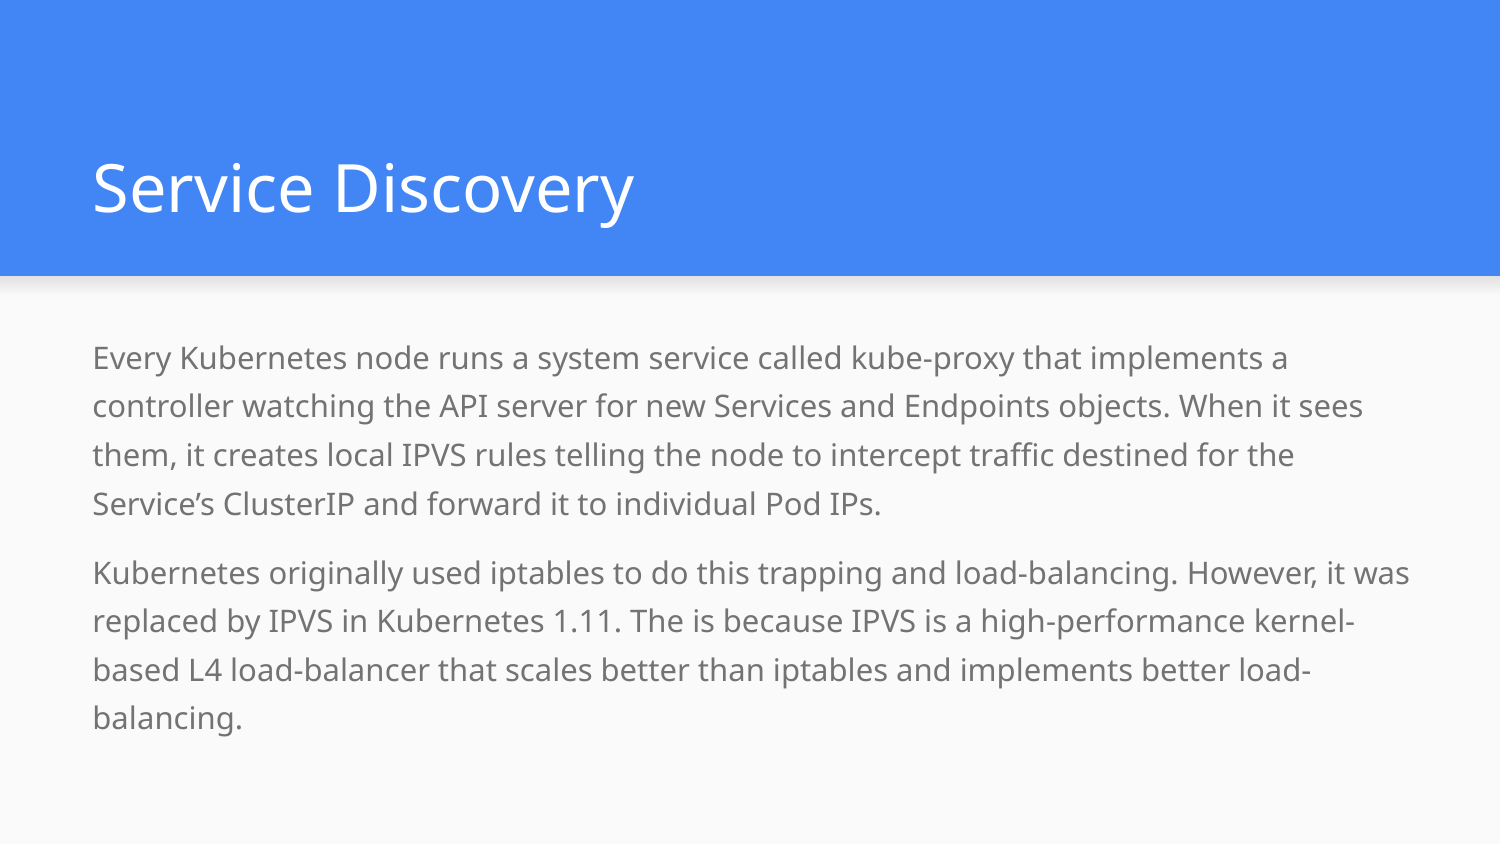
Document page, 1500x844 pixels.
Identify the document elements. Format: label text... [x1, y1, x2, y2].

list Every Kubernetes node runs a system service called kube-proxy that implements a controller watching the API server for new Services and Endpoints objects. When it sees them, it creates local IPVS rules telling the node to intercept traffic destined for the Service’s ClusterIP and forward it to individual Pod IPs. Kubernetes originally used iptables to do this trapping and load-balancing. However, it was replaced by IPVS in Kubernetes 1.11. The is because IPVS is a high-performance kernel-based L4 load-balancer that scales better than iptables and implements better load-balancing. [77, 314, 1427, 760]
title Service Discovery [77, 121, 1427, 248]
